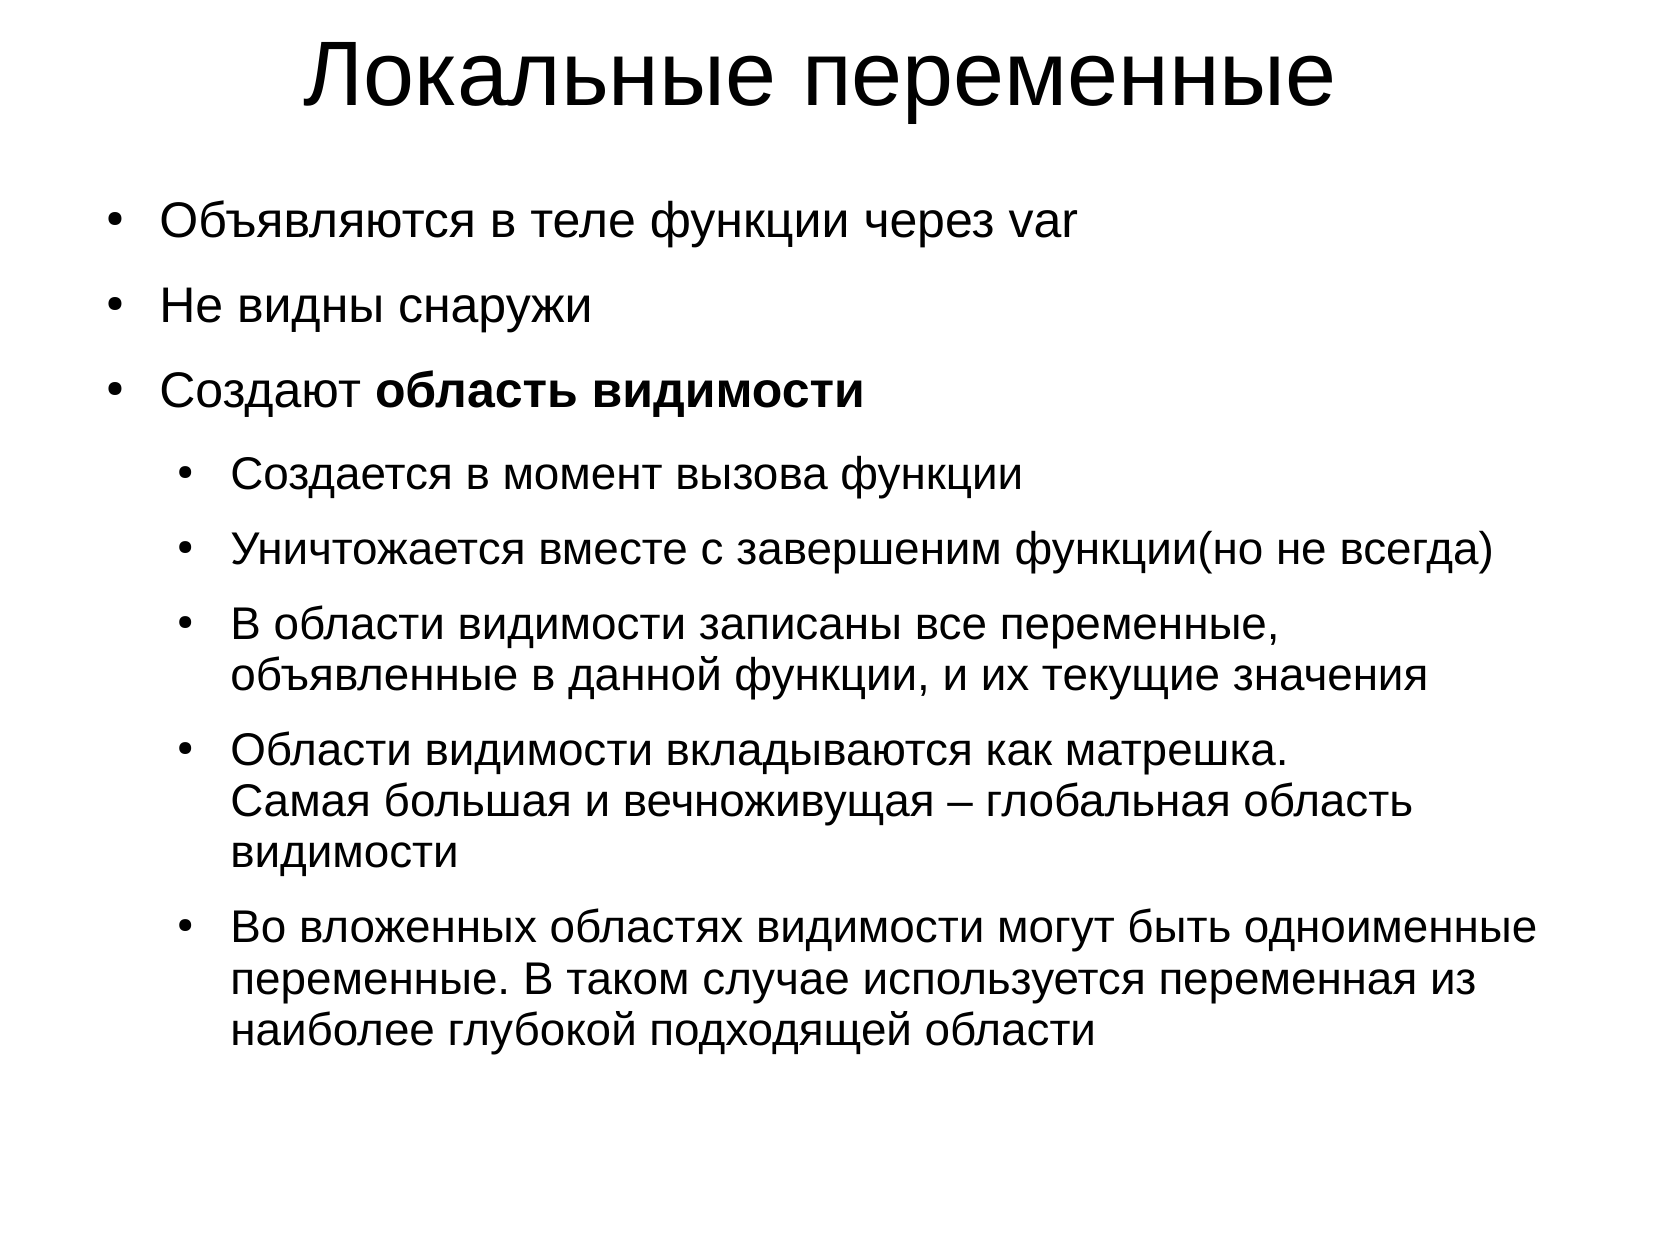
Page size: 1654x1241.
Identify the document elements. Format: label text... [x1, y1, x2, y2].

title Локальные переменные [76, 0, 1565, 178]
list Объявляются в теле функции через var Не видны снаружи Создают область видимости Создается в момент вызова функции Уничтожается вместе с завершеним функции(но не всегда) В области видимости записаны все переменные, объявленные в данной функции, и их текущие значения Области видимости вкладываются как матрешка. Самая большая и вечноживущая – глобальная область видимости Во вложенных областях видимости могут быть одноименные переменные. В таком случае используется переменная из наиболее глубокой подходящей области [88, 192, 1577, 1055]
